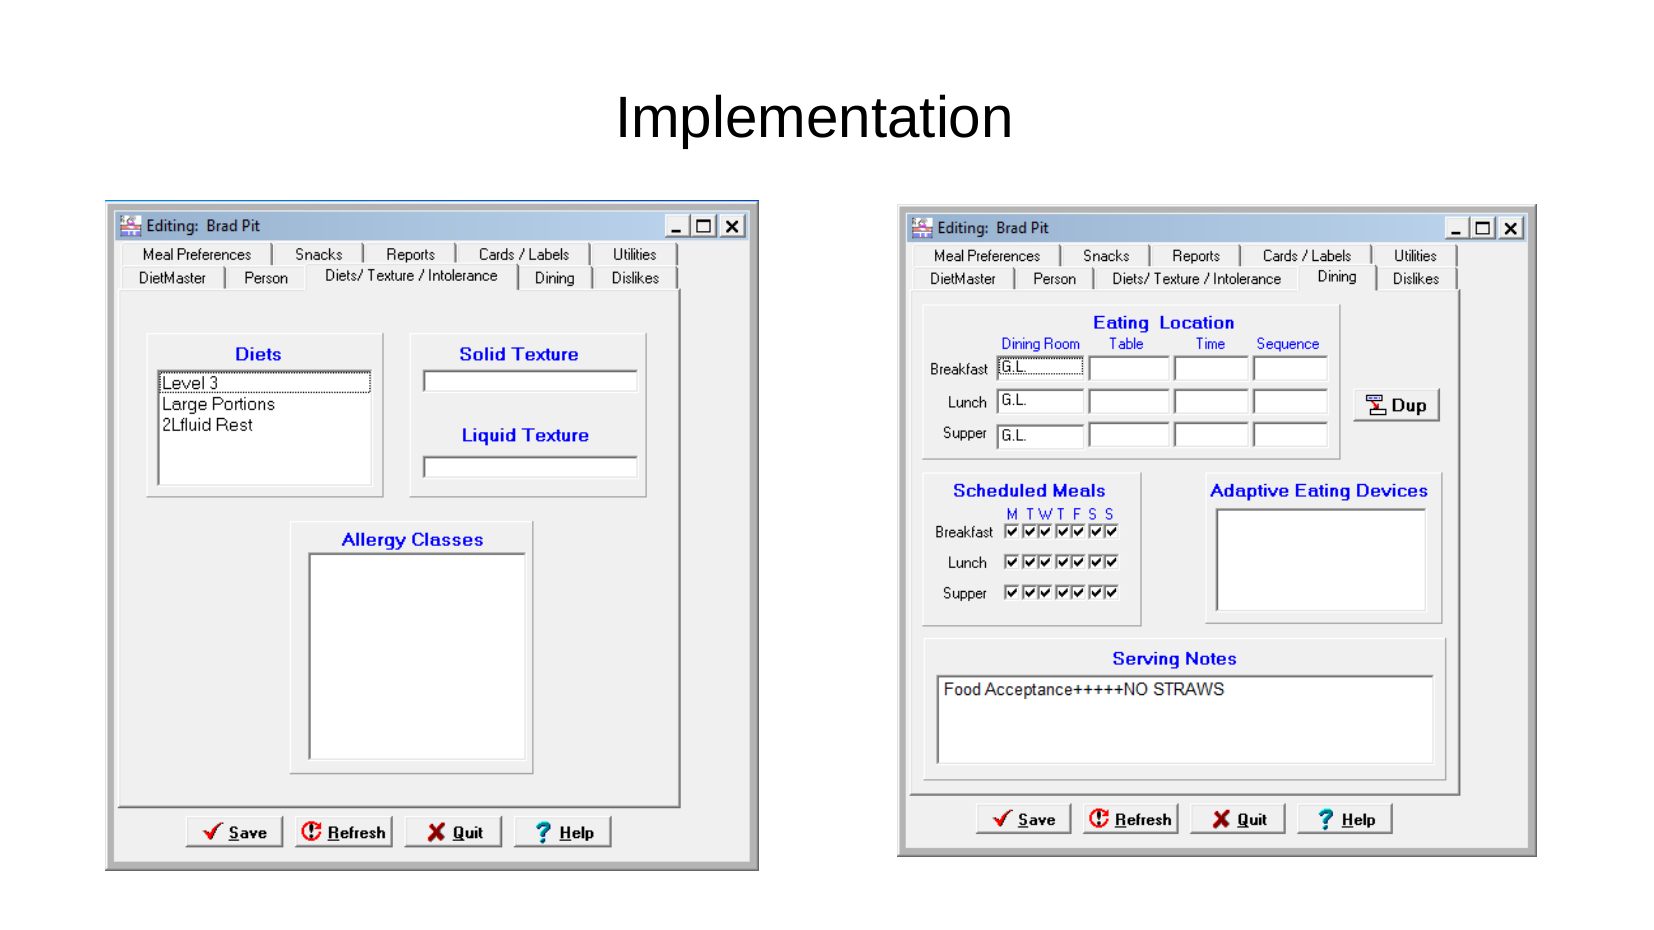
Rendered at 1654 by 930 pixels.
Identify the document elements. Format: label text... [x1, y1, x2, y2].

picture [105, 200, 759, 871]
picture [897, 204, 1537, 857]
text_box Implementation [600, 77, 1036, 158]
